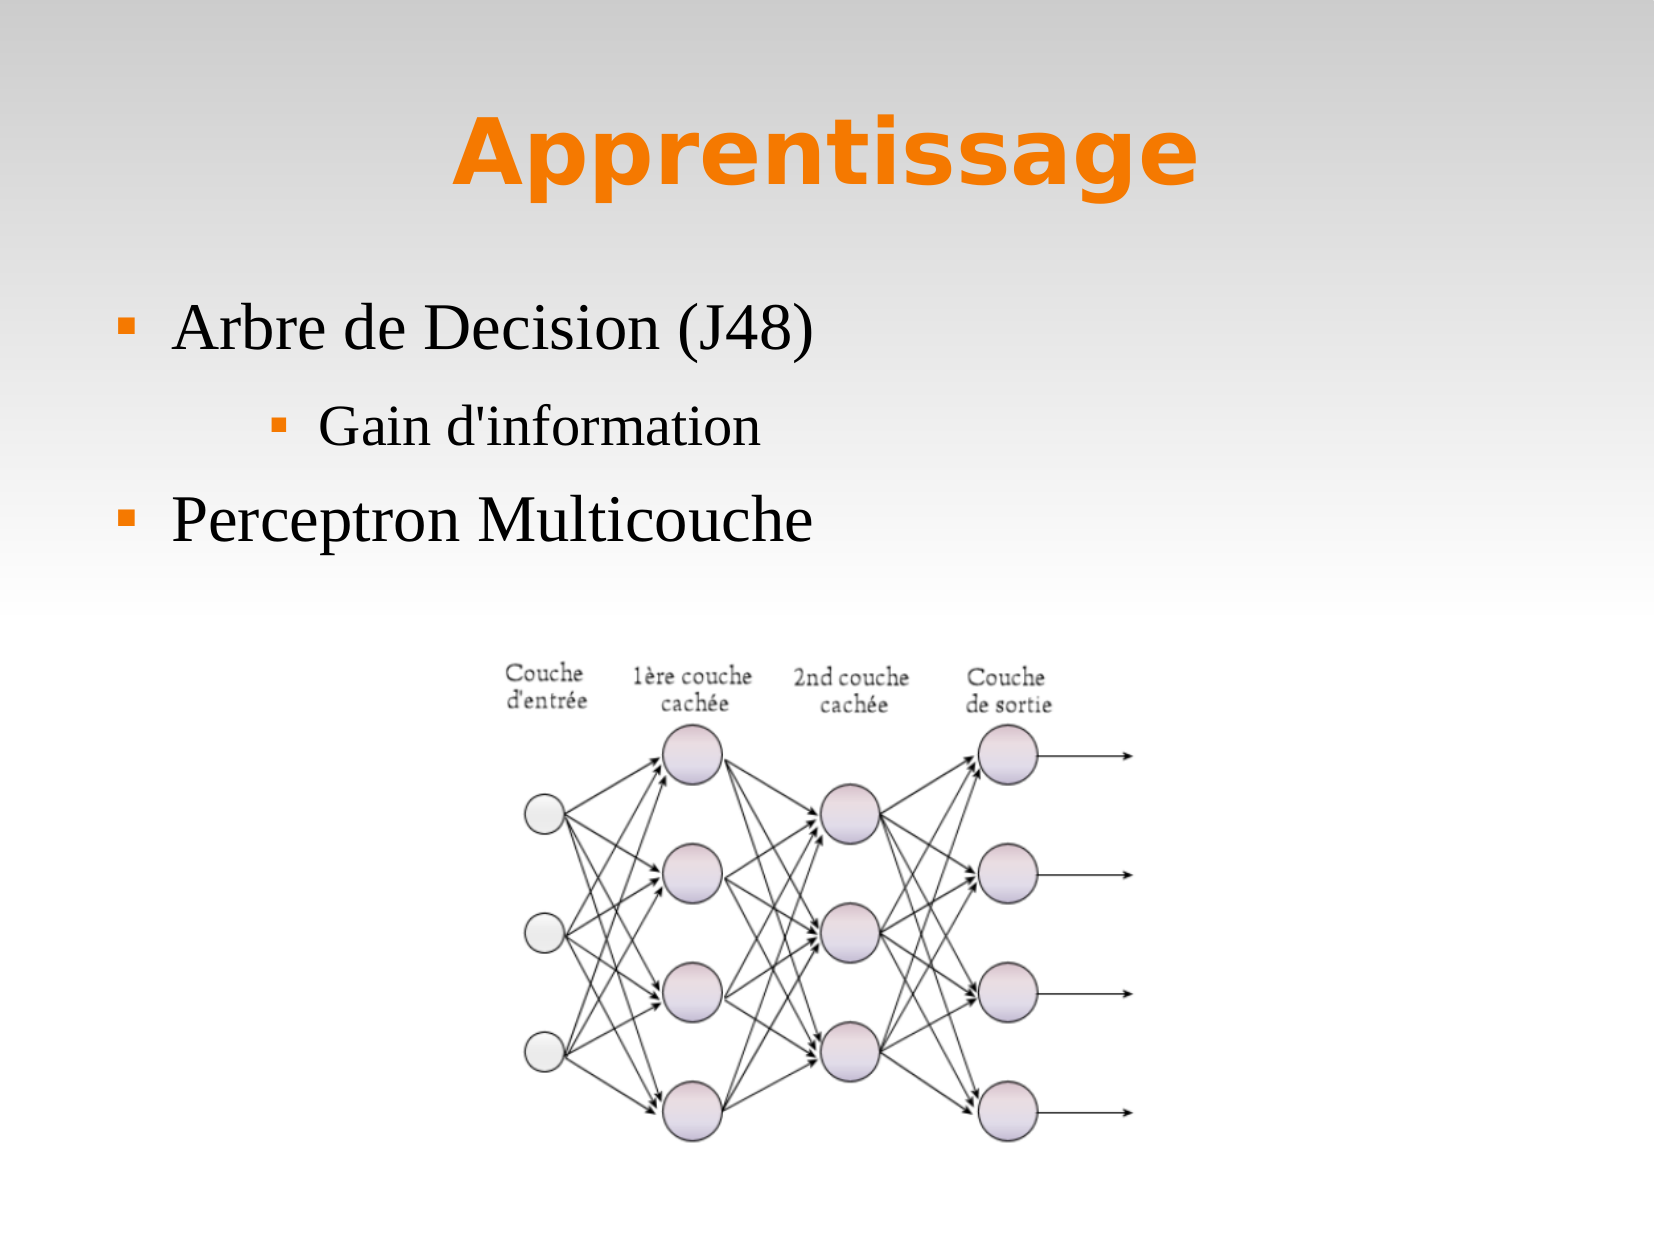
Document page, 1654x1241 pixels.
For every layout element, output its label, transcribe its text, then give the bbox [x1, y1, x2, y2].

title Apprentissage [82, 49, 1571, 257]
picture [501, 659, 1138, 1152]
list Arbre de Decision (J48) Gain d'information Perceptron Multicouche [82, 290, 1571, 686]
